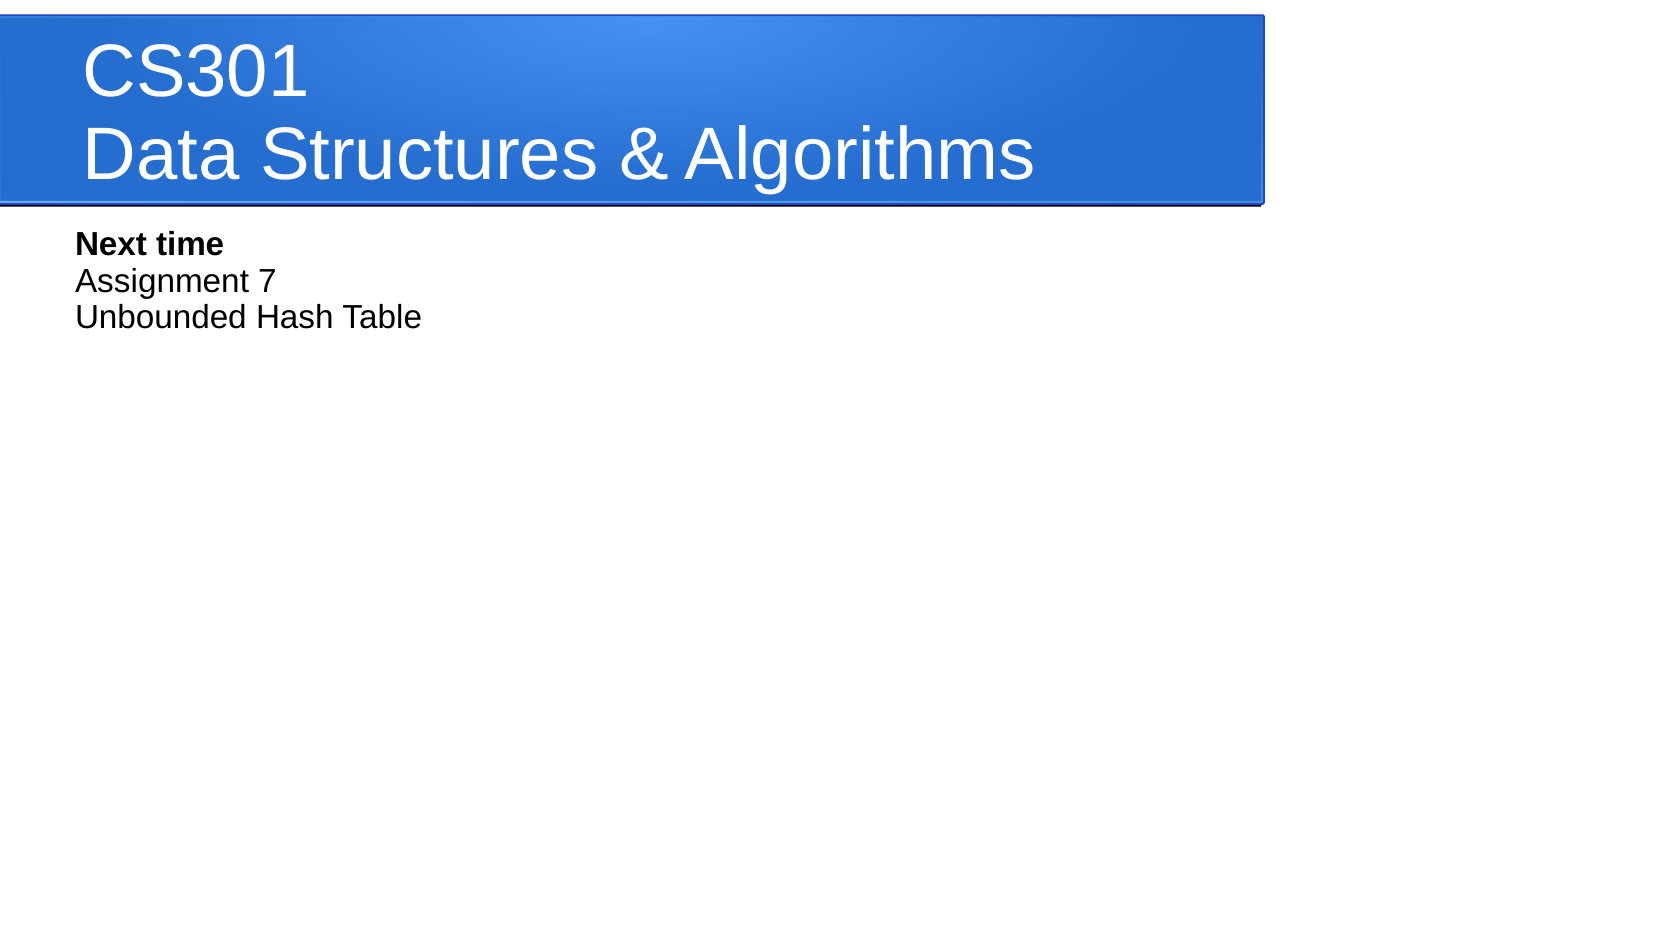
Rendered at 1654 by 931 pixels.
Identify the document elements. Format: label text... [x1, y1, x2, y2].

subtitle Next time Assignment 7 Unbounded Hash Table [75, 225, 751, 476]
title CS301 Data Structures & Algorithms [82, 29, 1235, 196]
